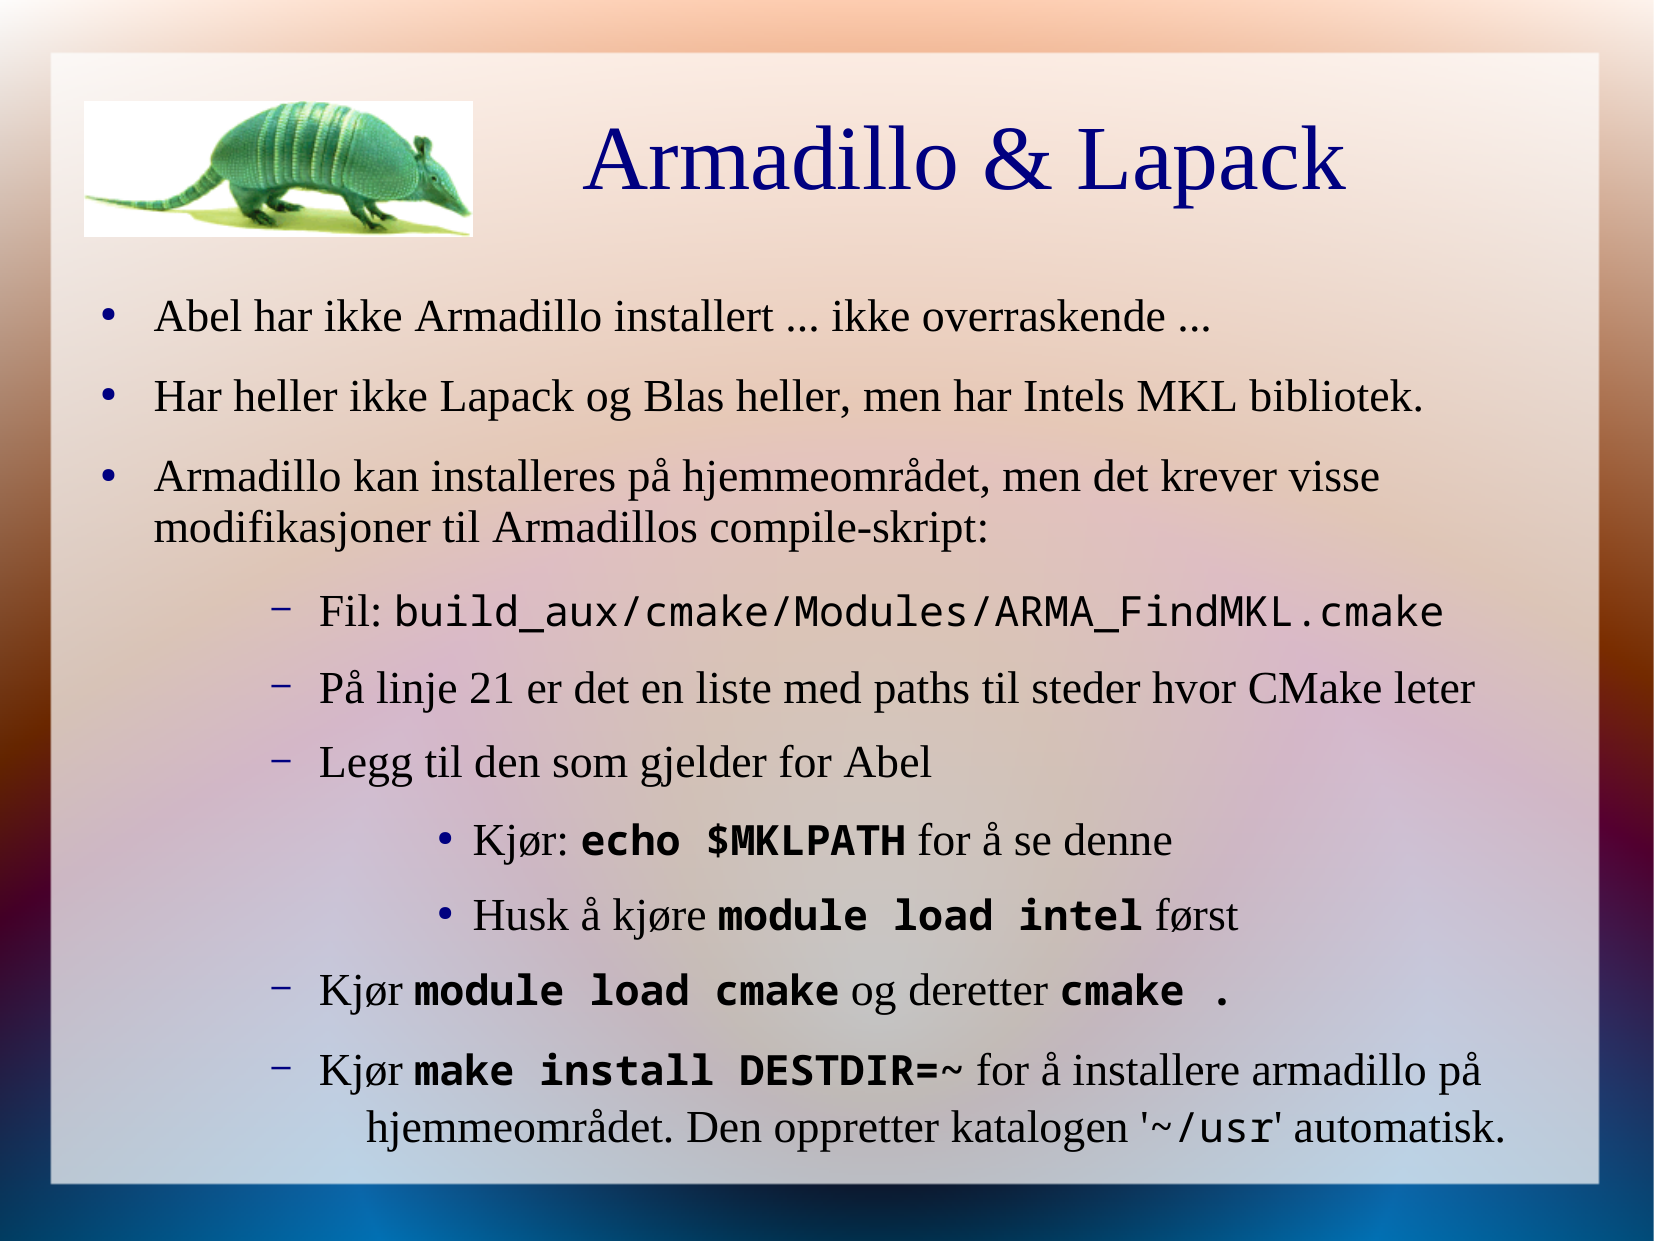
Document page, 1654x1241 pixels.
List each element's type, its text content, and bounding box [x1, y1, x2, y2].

list Abel har ikke Armadillo installert ... ikke overraskende ... Har heller ikke Lapack og Blas heller, men har Intels MKL bibliotek. Armadillo kan installeres på hjemmeområdet, men det krever visse modifikasjoner til Armadillos compile-skript: Fil: build_aux/cmake/Modules/ARMA_FindMKL.cmake På linje 21 er det en liste med paths til steder hvor CMake leter Legg til den som gjelder for Abel Kjør: echo $MKLPATH for å se denne Husk å kjøre module load intel først Kjør module load cmake og deretter cmake . Kjør make install DESTDIR=~ for å installere armadillo på hjemmeområdet. Den oppretter katalogen '~/usr' automatisk. [82, 290, 1571, 1135]
title Armadillo & Lapack [82, 55, 1571, 263]
picture [0, 0, 1654, 1241]
